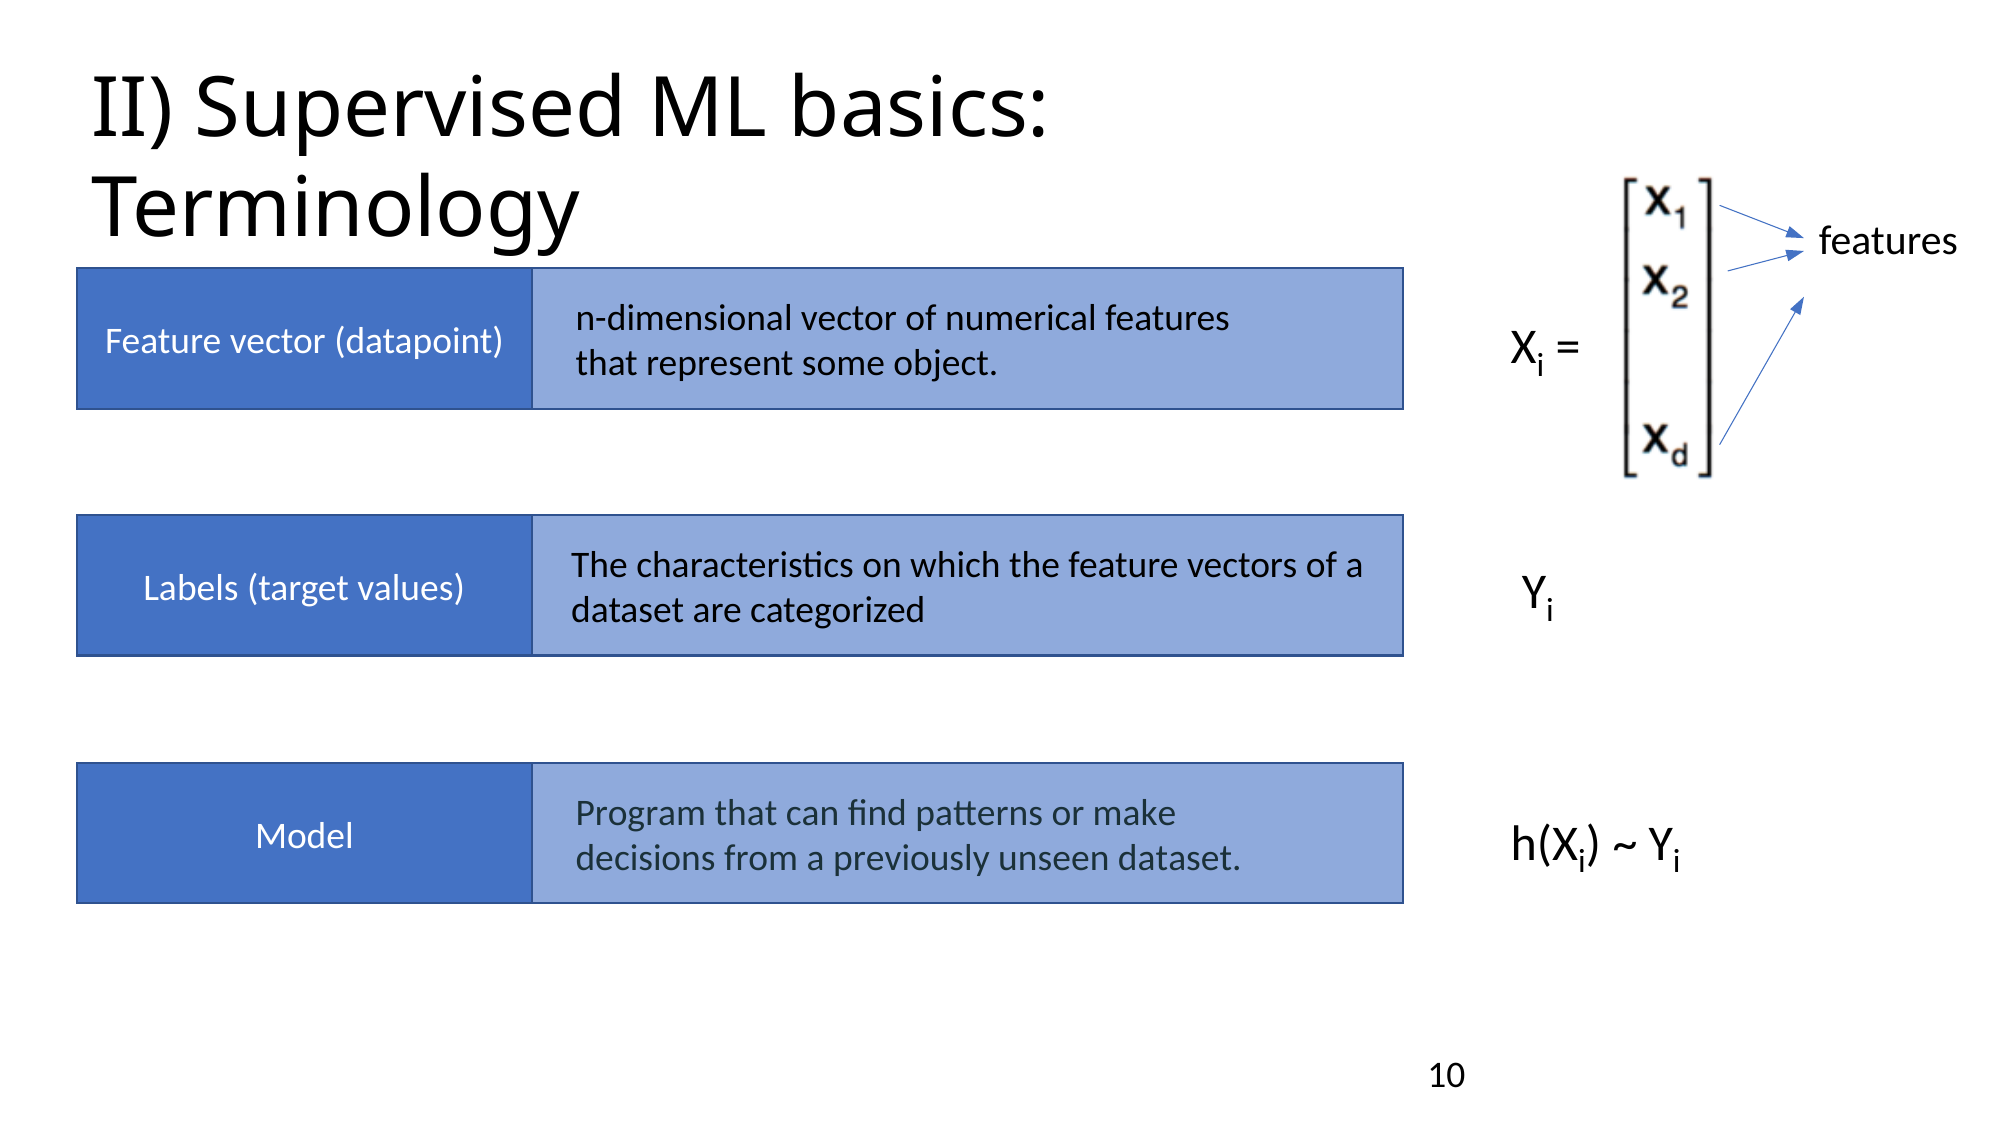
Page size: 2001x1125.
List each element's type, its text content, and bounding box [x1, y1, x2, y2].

picture [1610, 174, 1728, 503]
text_box features [1803, 205, 2000, 271]
text_box [532, 515, 1403, 656]
text_box II) Supervised ML basics: Terminology [76, 45, 1555, 162]
text_box [1412, 1042, 1863, 1103]
text_box Xi = [1495, 306, 1608, 382]
text_box Labels (target values) [77, 515, 532, 656]
text_box Program that can find patterns or make decisions from a previously unseen dataset. [560, 780, 1288, 887]
text_box h(Xi) ~ Yi [1495, 802, 1715, 879]
text_box Feature vector (datapoint) [77, 268, 532, 409]
text_box Yi [1495, 551, 1901, 628]
text_box [532, 763, 1403, 903]
text_box n-dimensional vector of numerical features that represent some object. [560, 285, 1288, 392]
text_box [532, 268, 1403, 409]
text_box Model [77, 763, 532, 903]
text_box The characteristics on which the feature vectors of a dataset are categorized [556, 532, 1418, 639]
